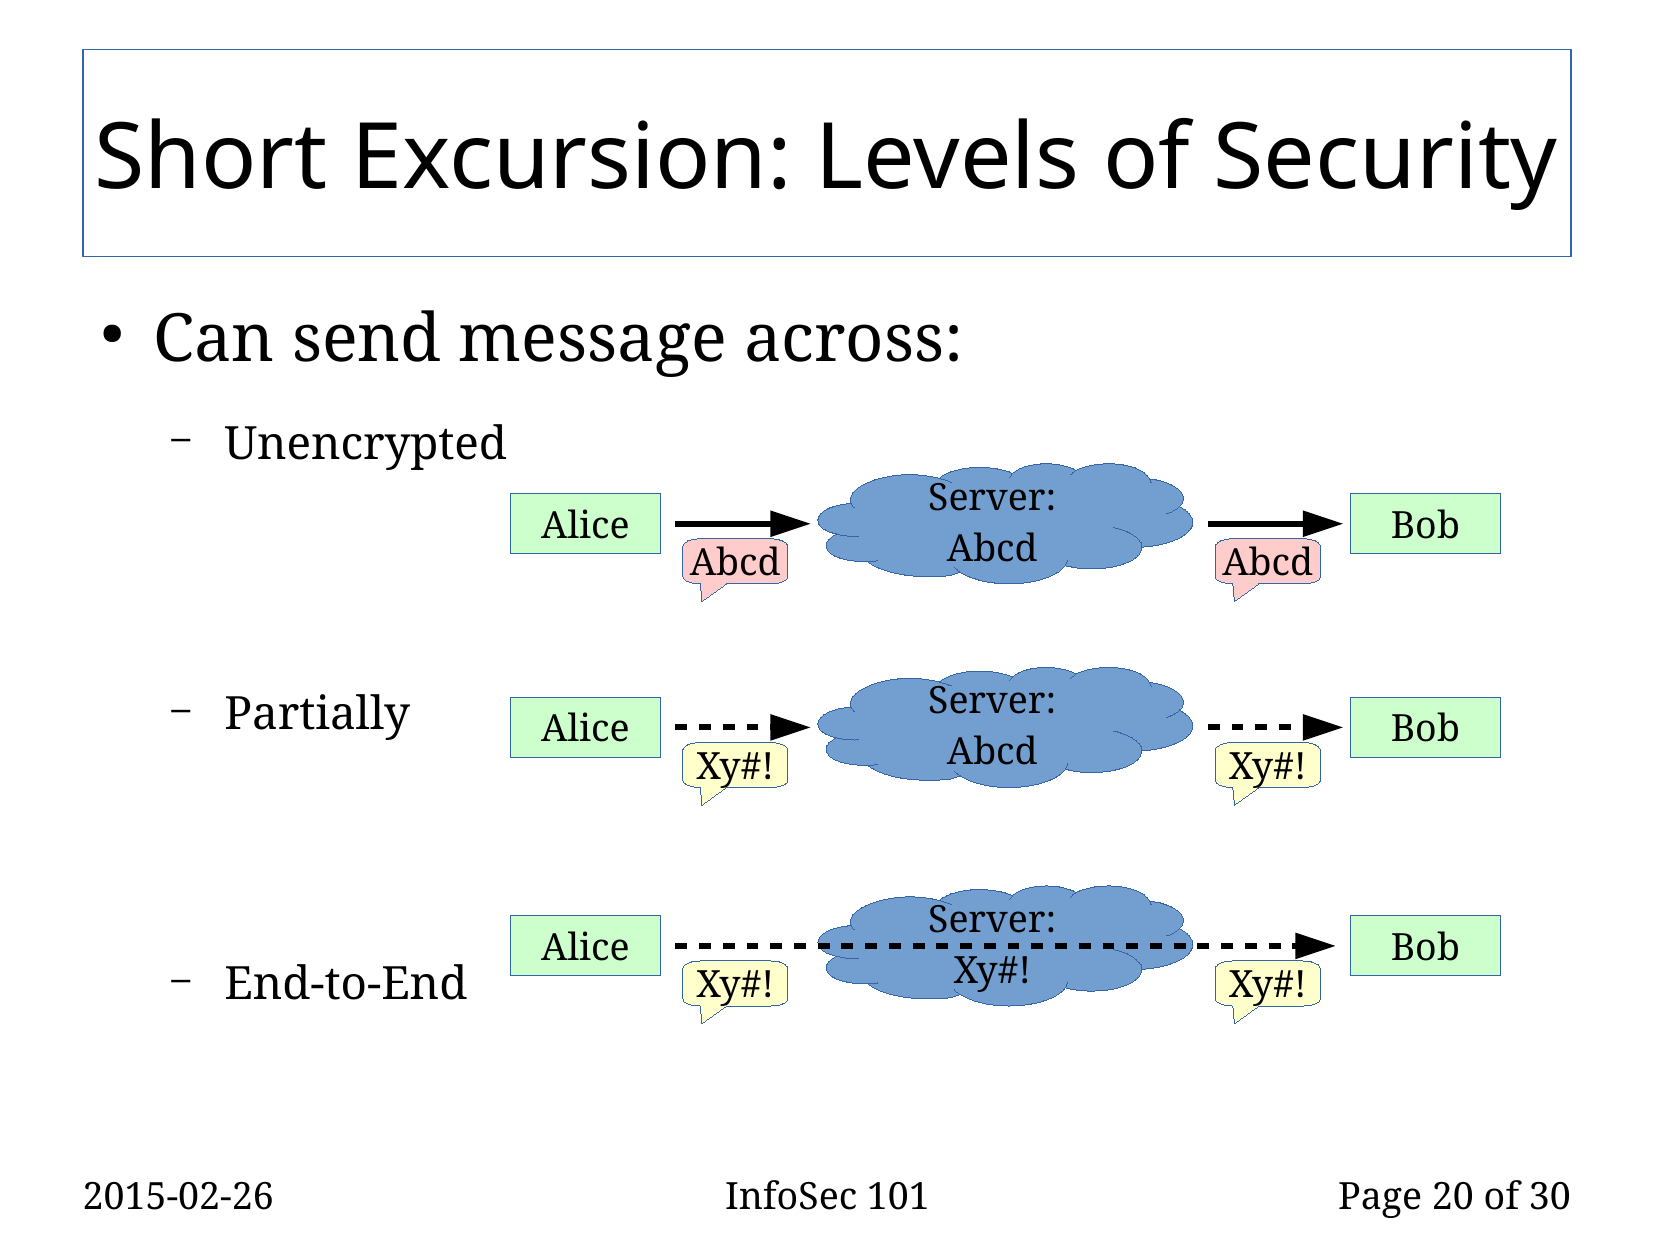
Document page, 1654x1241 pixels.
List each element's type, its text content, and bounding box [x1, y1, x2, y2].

text_box Xy#! [682, 960, 788, 1024]
text_box Xy#! [682, 742, 788, 806]
text_box Abcd [682, 538, 788, 602]
text_box Xy#! [1215, 742, 1321, 806]
text_box Abcd [1215, 538, 1321, 602]
text_box Alice [510, 697, 661, 758]
list Can send message across: Unencrypted Partially End-to-End [82, 290, 1571, 1126]
text_box Bob [1350, 493, 1501, 554]
text_box Alice [510, 915, 661, 976]
text_box Alice [510, 493, 661, 554]
title Short Excursion: Levels of Security [82, 49, 1571, 257]
text_box Server: Abcd [817, 463, 1193, 584]
text_box Server: Xy#! [817, 885, 1193, 1007]
text_box Server: Abcd [817, 667, 1193, 788]
text_box Bob [1350, 915, 1501, 976]
text_box Xy#! [1215, 960, 1321, 1024]
text_box Bob [1350, 697, 1501, 758]
